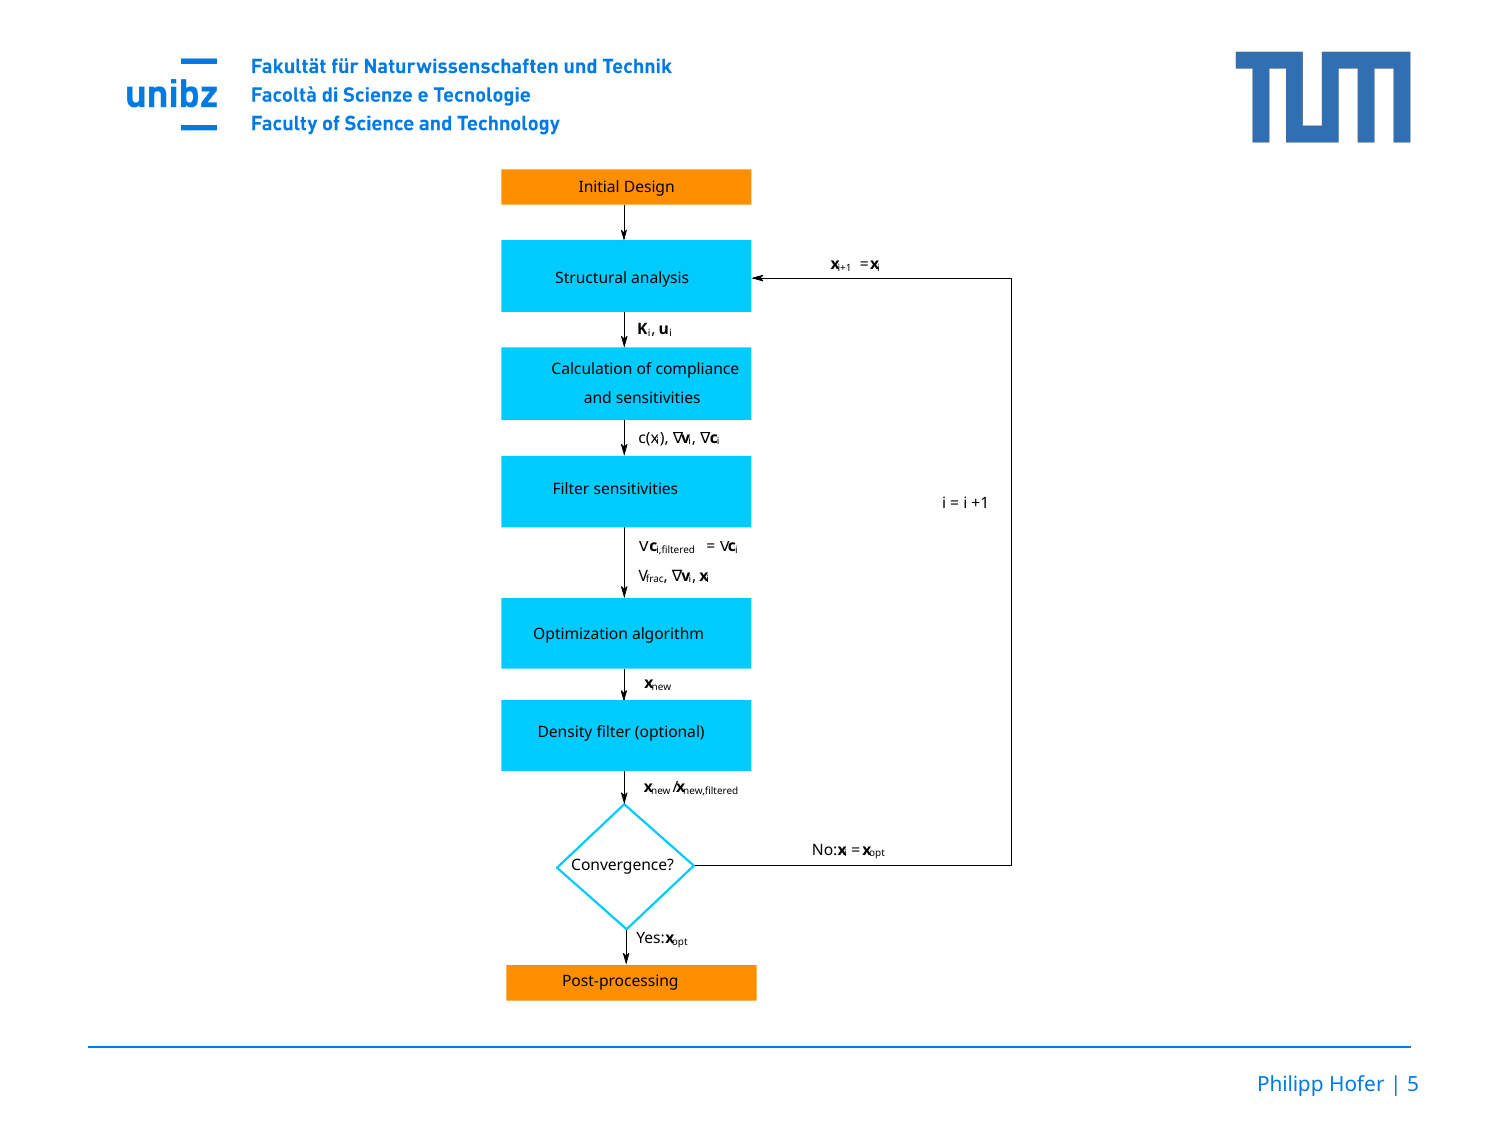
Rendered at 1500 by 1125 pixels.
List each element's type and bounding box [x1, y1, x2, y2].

picture [1145, 0, 1500, 233]
picture [97, 28, 1052, 1037]
